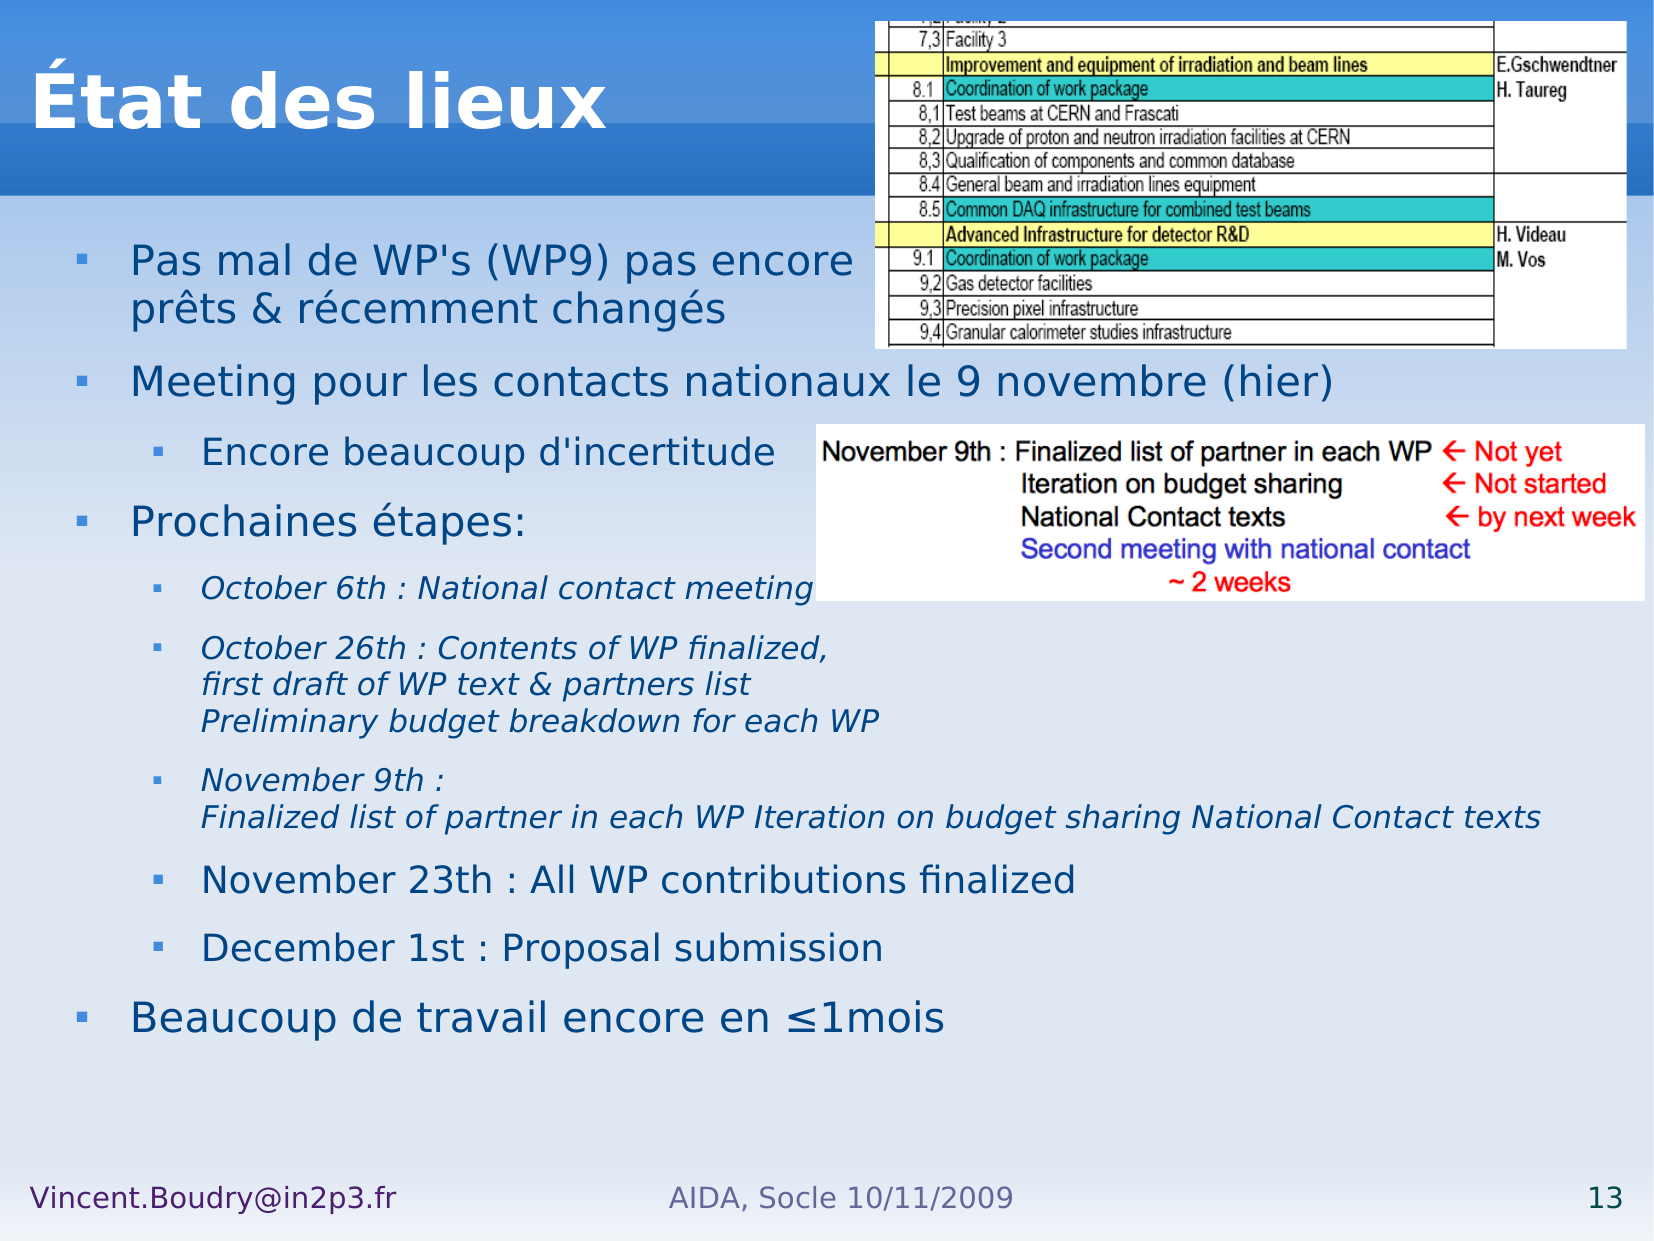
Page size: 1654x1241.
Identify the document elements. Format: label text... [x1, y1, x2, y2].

title État des lieux [29, 0, 1654, 207]
picture [0, 0, 1654, 1241]
list Pas mal de WP's (WP9) pas encore prêts & récemment changés Meeting pour les contacts nationaux le 9 novembre (hier) Encore beaucoup d'incertitude Prochaines étapes: October 6th : National contact meeting October 26th : Contents of WP finalized, first draft of WP text & partners list Preliminary budget breakdown for each WP November 9th : Finalized list of partner in each WP Iteration on budget sharing National Contact texts November 23th : All WP contributions finalized December 1st : Proposal submission Beaucoup de travail encore en ≤1mois [59, 236, 1595, 1137]
